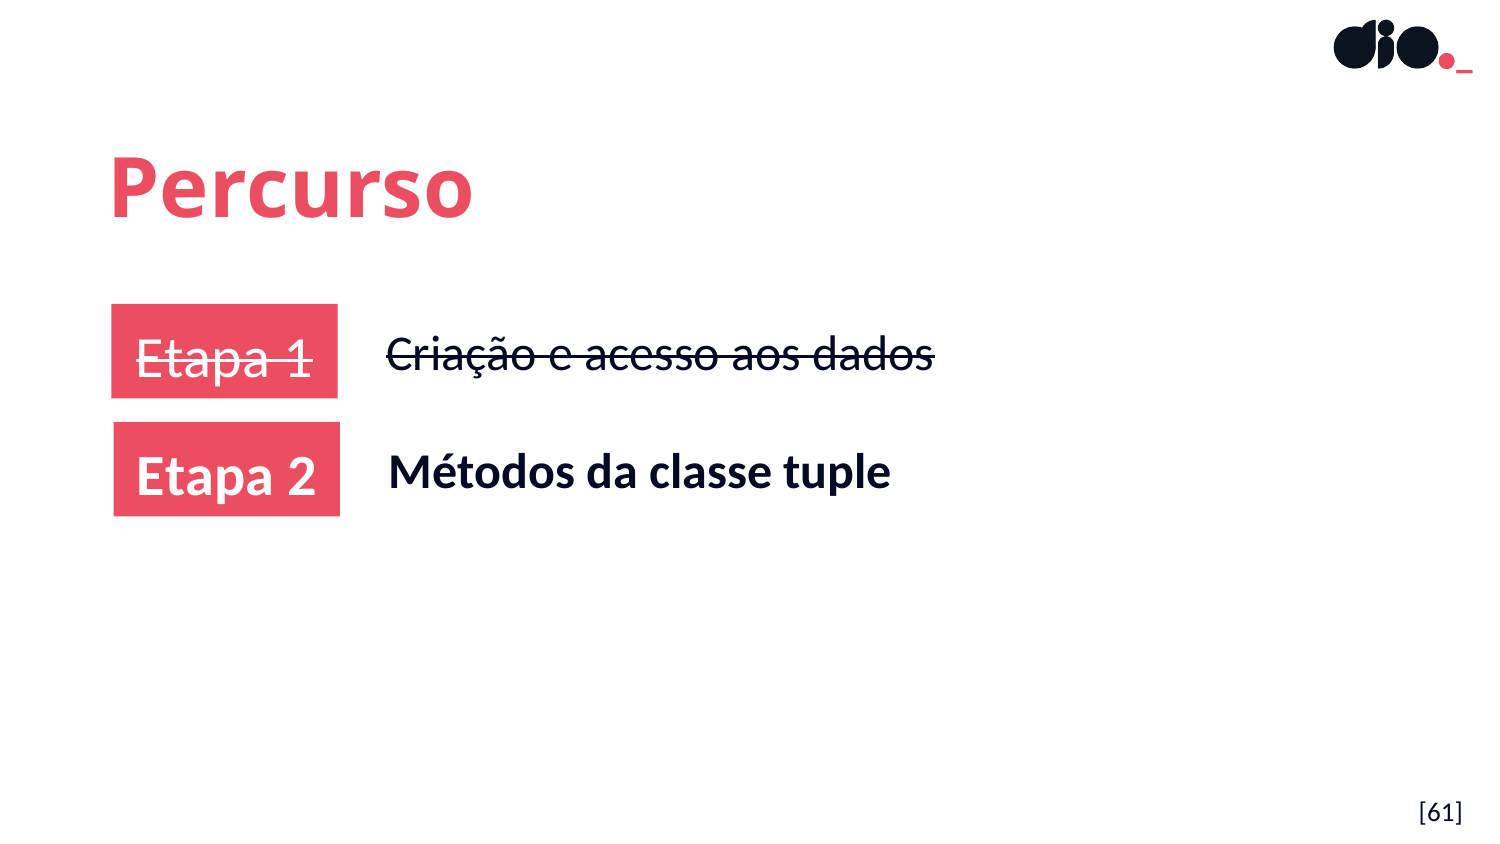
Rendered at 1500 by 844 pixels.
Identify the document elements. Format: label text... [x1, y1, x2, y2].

text_box Percurso [92, 104, 1309, 243]
text_box Métodos da classe tuple [373, 431, 1386, 507]
text_box Criação e acesso aos dados [371, 313, 1384, 389]
text_box Etapa 1 [111, 303, 338, 399]
text_box Etapa 2 [113, 421, 340, 517]
text_box [] [1403, 779, 1494, 844]
